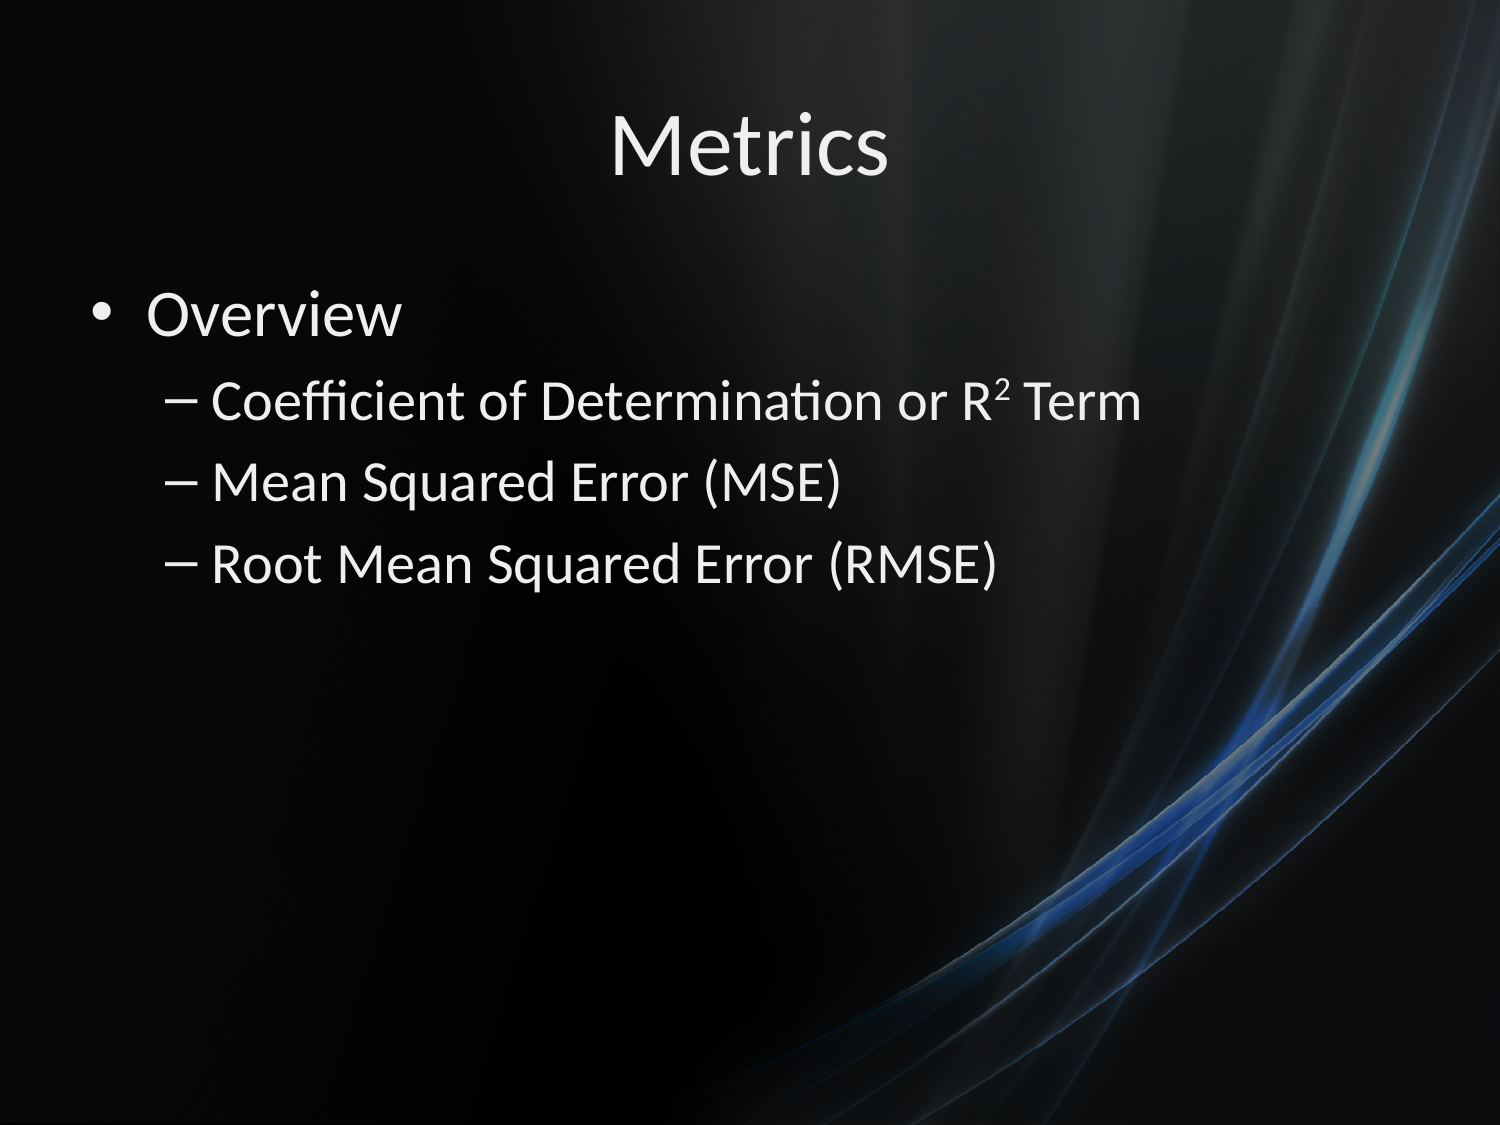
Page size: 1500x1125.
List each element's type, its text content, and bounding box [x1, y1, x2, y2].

picture [0, 0, 1500, 1125]
list Overview Coefficient of Determination or R2 Term Mean Squared Error (MSE) Root Mean Squared Error (RMSE) [75, 262, 1425, 1005]
title Metrics [75, 45, 1425, 233]
